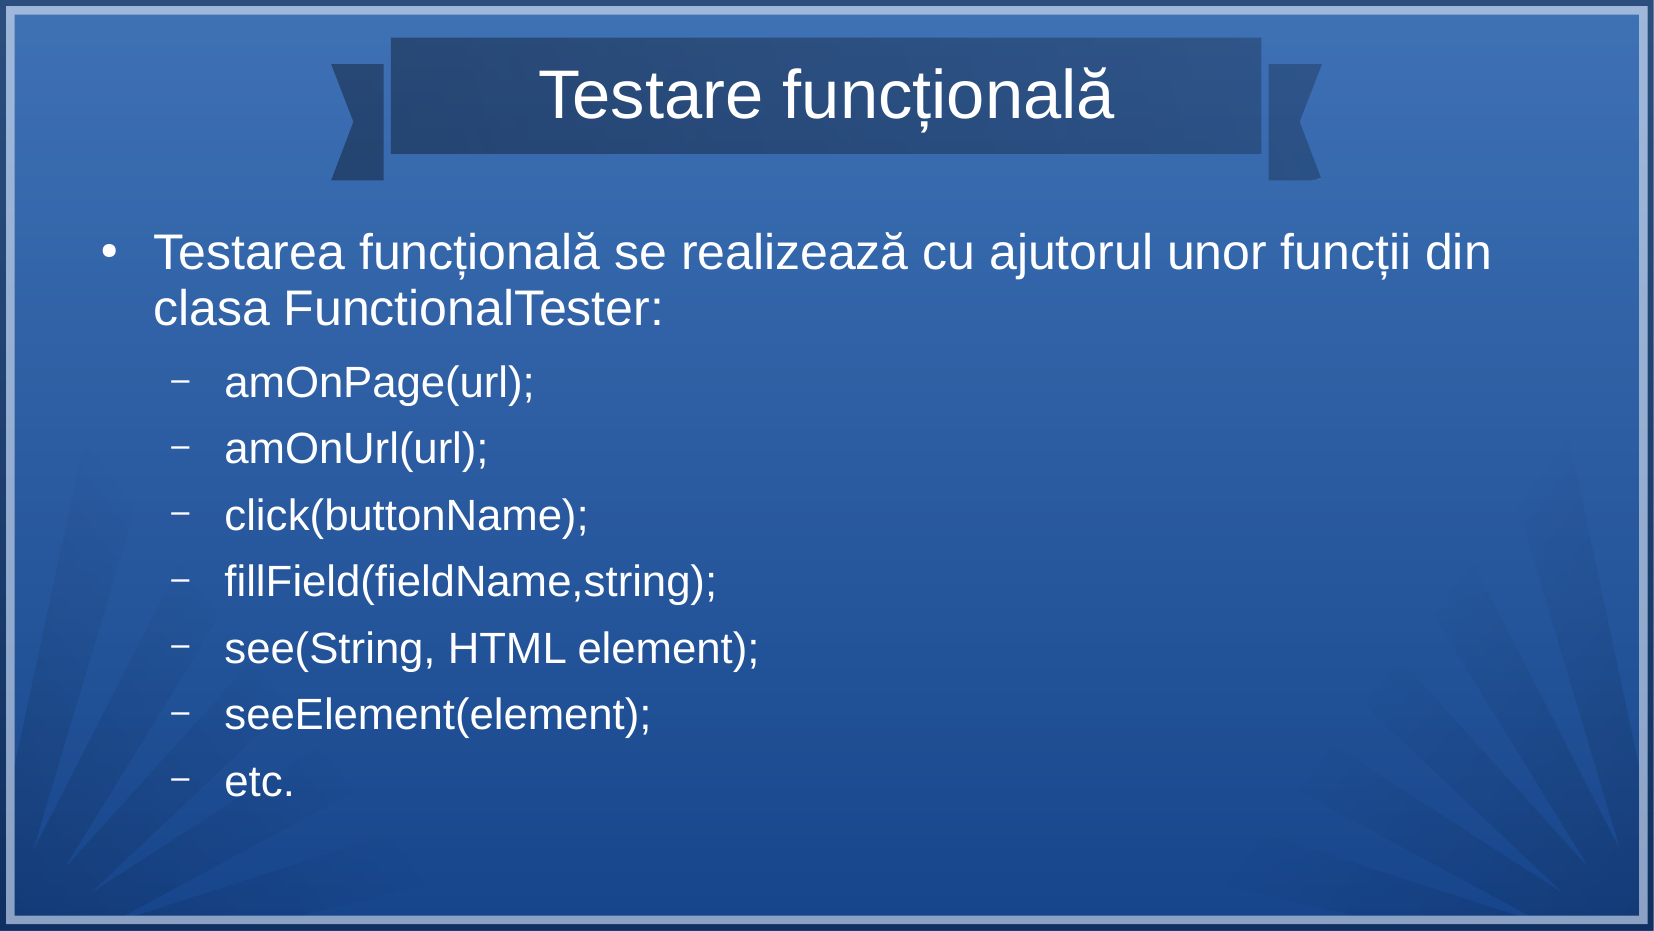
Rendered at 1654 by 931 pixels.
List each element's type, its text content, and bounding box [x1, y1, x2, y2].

list Testarea funcțională se realizează cu ajutorul unor funcții din clasa FunctionalTester: amOnPage(url); amOnUrl(url); click(buttonName); fillField(fieldName,string); see(String, HTML element); seeElement(element); etc. [82, 224, 1571, 848]
title Testare funcțională [389, 35, 1264, 154]
